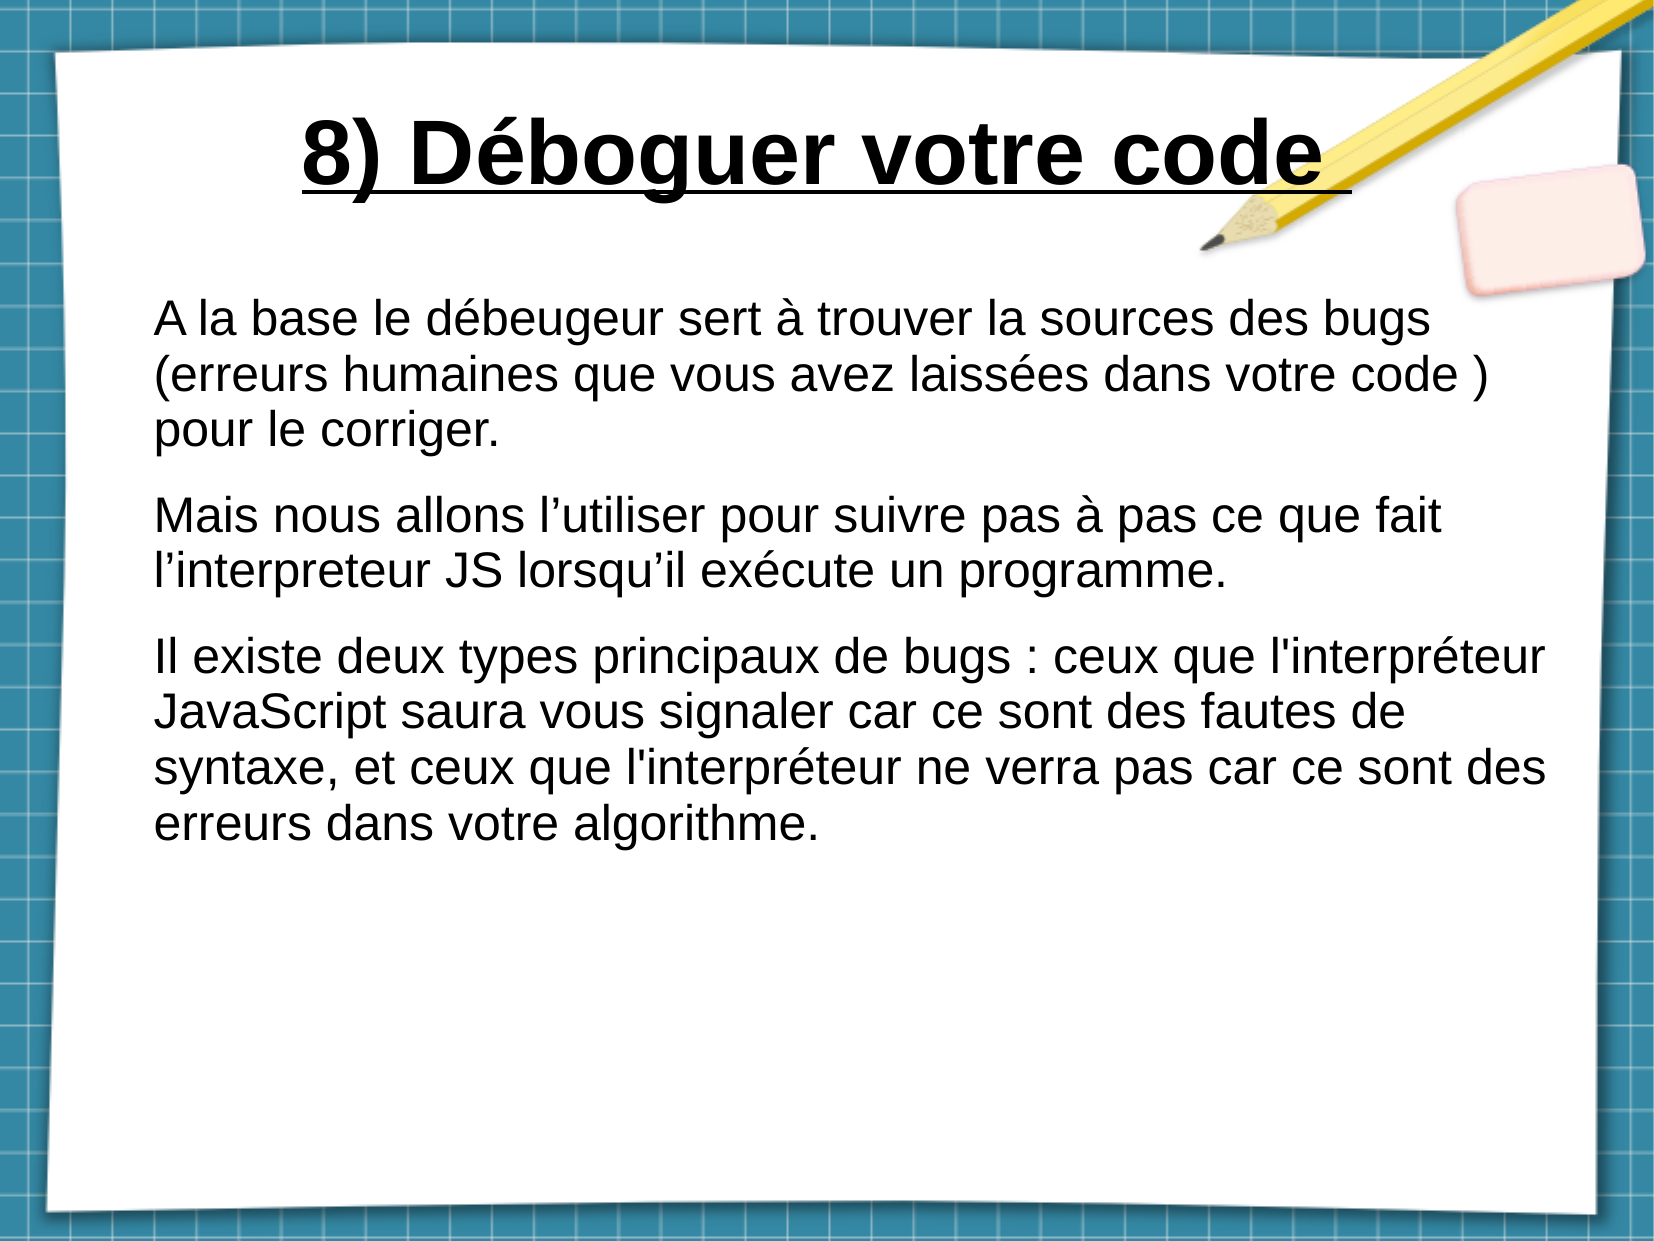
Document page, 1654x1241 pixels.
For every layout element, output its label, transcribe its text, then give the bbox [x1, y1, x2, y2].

title 8) Déboguer votre code [82, 49, 1571, 257]
list A la base le débeugeur sert à trouver la sources des bugs (erreurs humaines que vous avez laissées dans votre code ) pour le corriger. Mais nous allons l’utiliser pour suivre pas à pas ce que fait l’interpreteur JS lorsqu’il exécute un programme. Il existe deux types principaux de bugs : ceux que l'interpréteur JavaScript saura vous signaler car ce sont des fautes de syntaxe, et ceux que l'interpréteur ne verra pas car ce sont des erreurs dans votre algorithme. [82, 290, 1571, 1010]
picture [0, 0, 1654, 1241]
